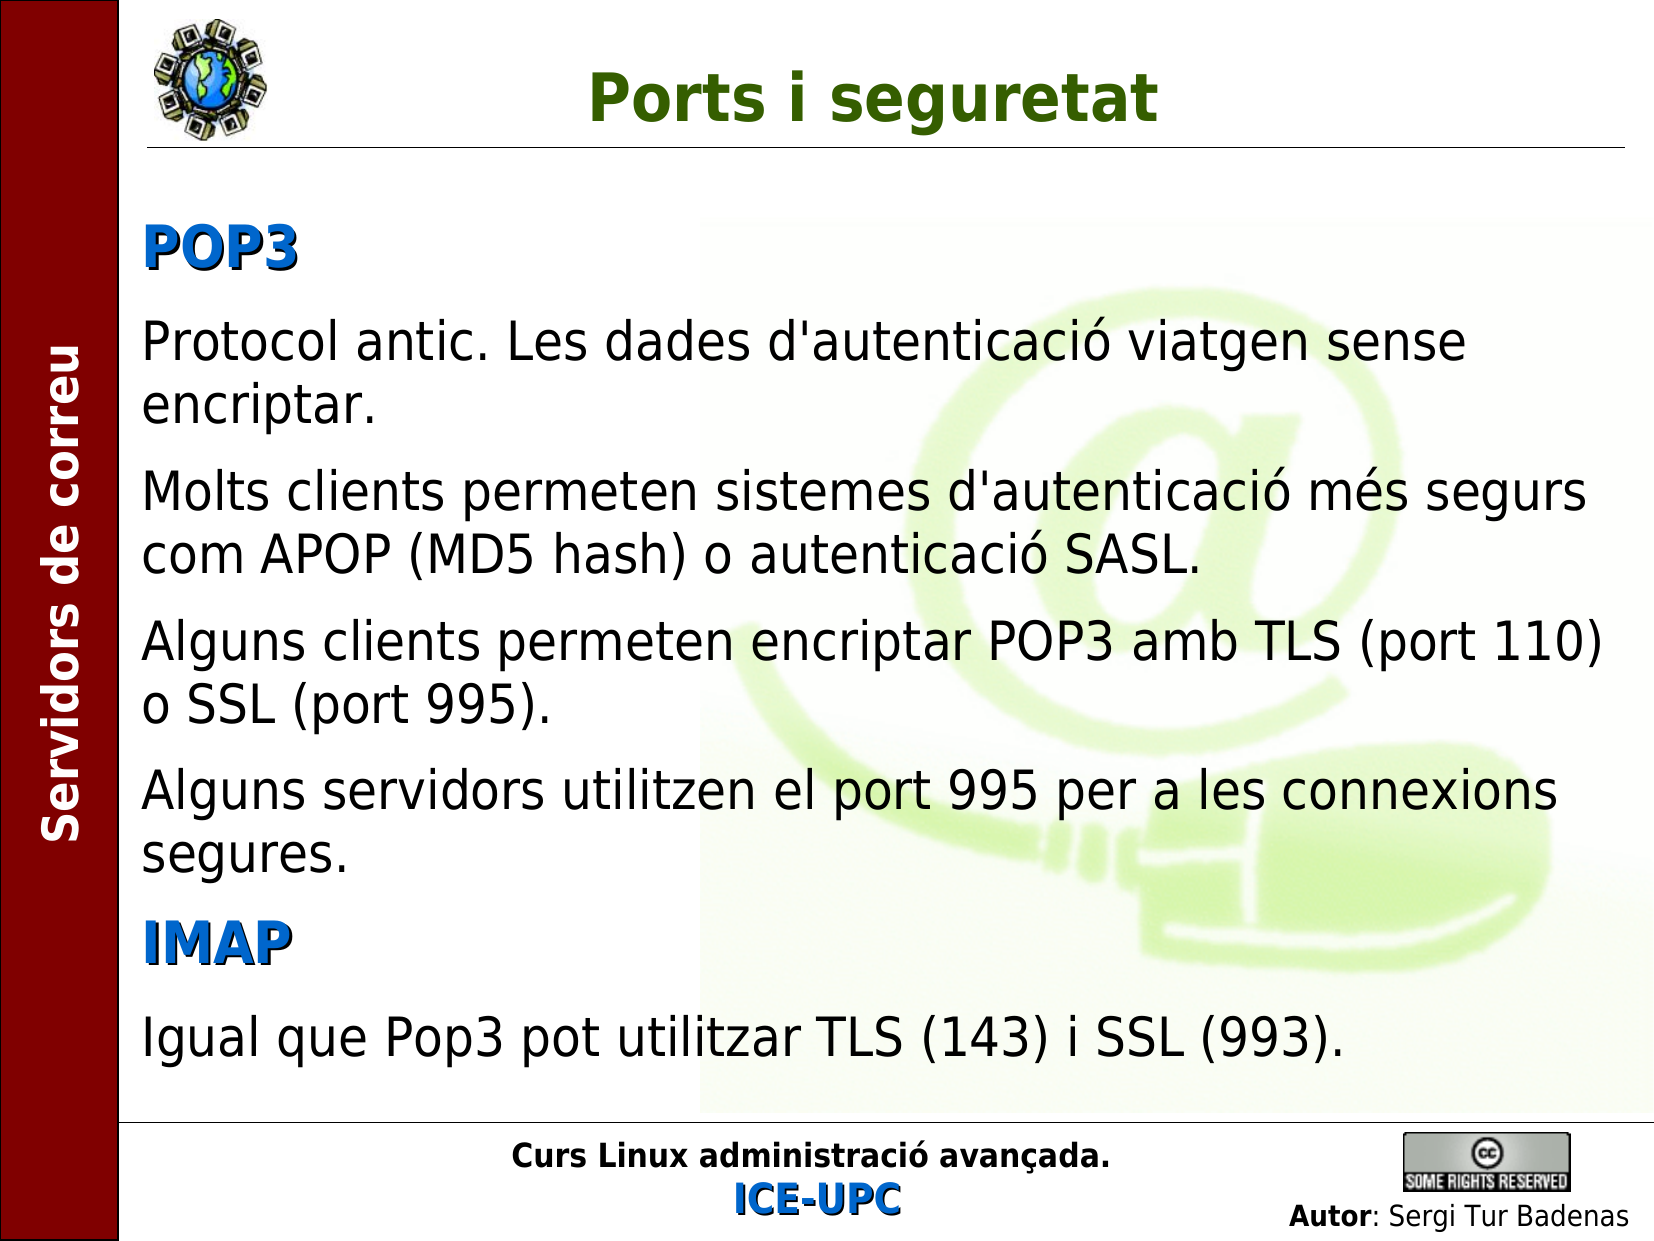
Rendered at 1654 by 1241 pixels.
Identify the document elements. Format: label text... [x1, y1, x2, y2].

picture [154, 19, 268, 49]
title Ports i seguretat [129, 49, 1619, 148]
picture [1403, 1132, 1571, 1192]
picture [700, 217, 1654, 1113]
list POP3 Protocol antic. Les dades d'autenticació viatgen sense encriptar. Molts clients permeten sistemes d'autenticació més segurs com APOP (MD5 hash) o autenticació SASL. Alguns clients permeten encriptar POP3 amb TLS (port 110) o SSL (port 995). Alguns servidors utilitzen el port 995 per a les connexions segures. IMAP Igual que Pop3 pot utilitzar TLS (143) i SSL (993). [141, 213, 1630, 1070]
